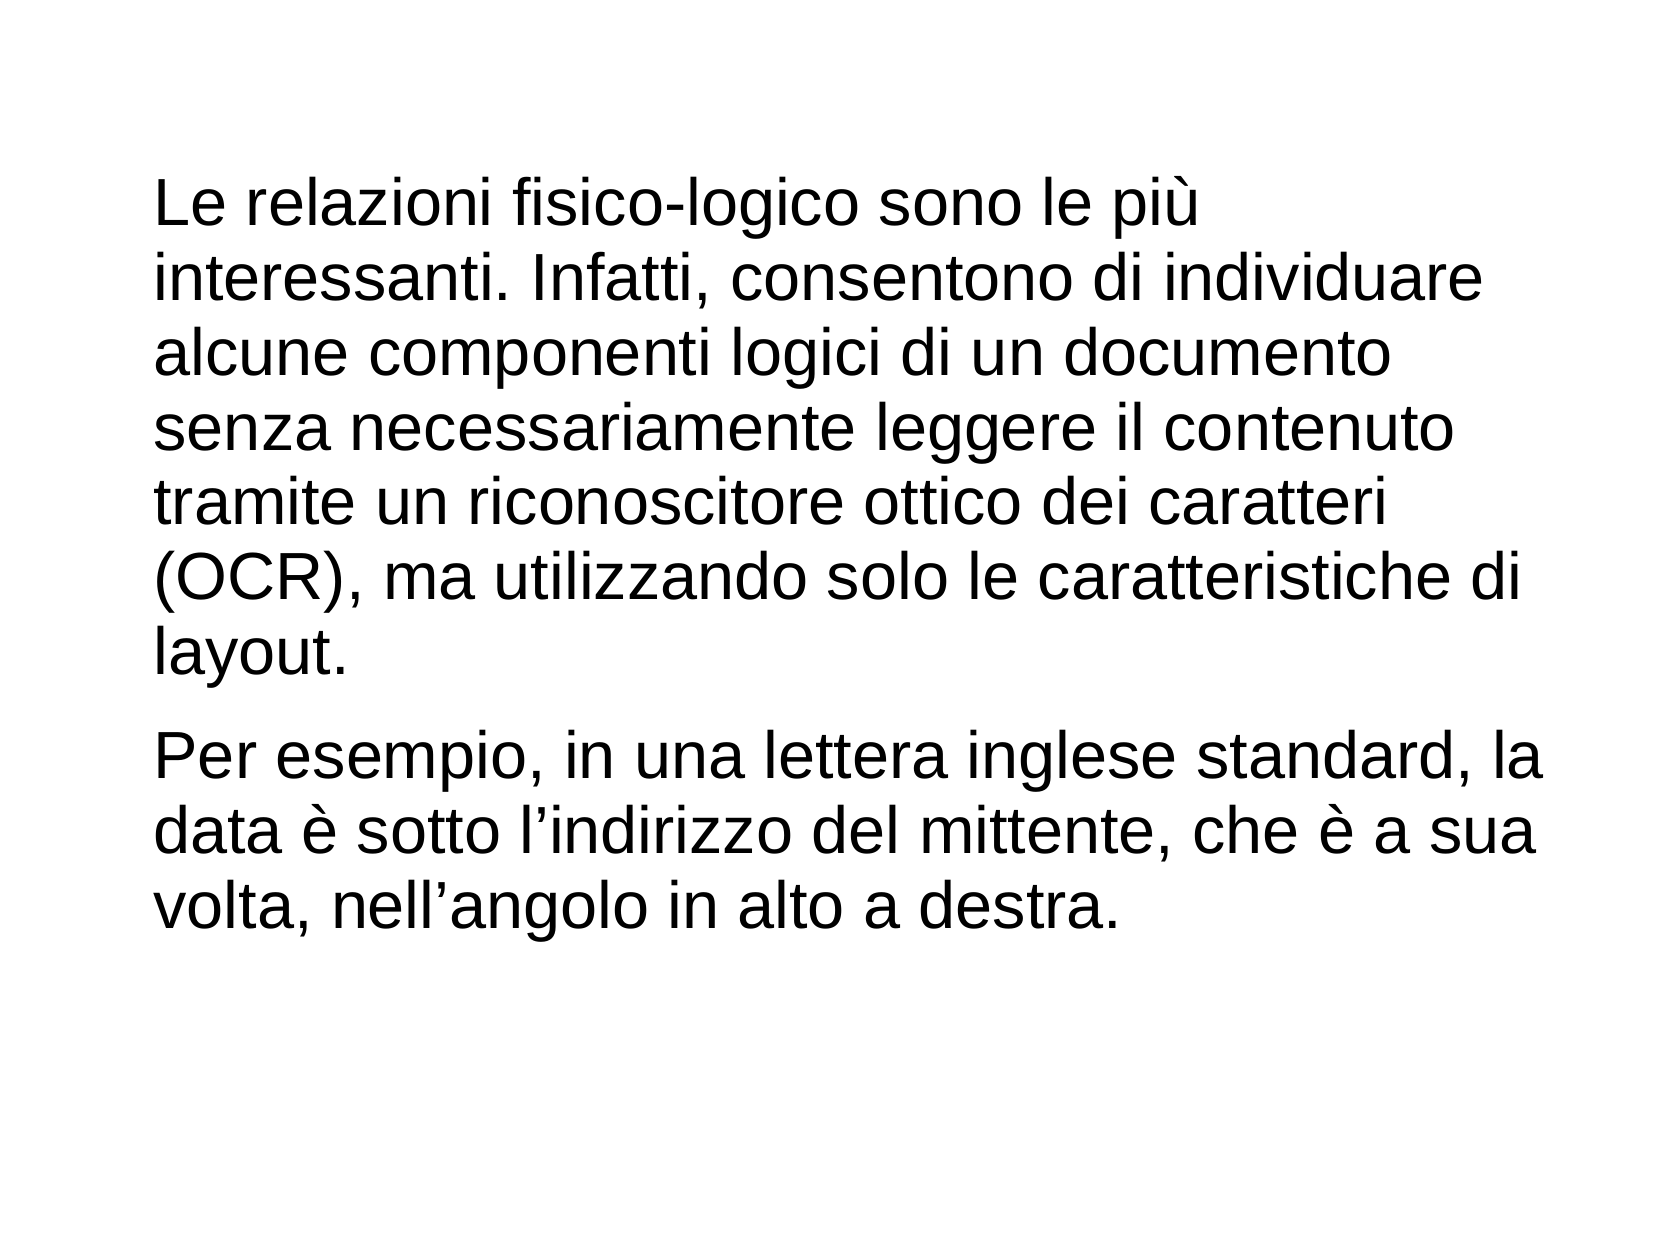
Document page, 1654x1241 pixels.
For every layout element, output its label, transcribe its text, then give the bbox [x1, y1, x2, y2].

list Le relazioni fisico-logico sono le più interessanti. Infatti, consentono di individuare alcune componenti logici di un documento senza necessariamente leggere il contenuto tramite un riconoscitore ottico dei caratteri (OCR), ma utilizzando solo le caratteristiche di layout. Per esempio, in una lettera inglese standard, la data è sotto l’indirizzo del mittente, che è a sua volta, nell’angolo in alto a destra. [82, 165, 1571, 1193]
